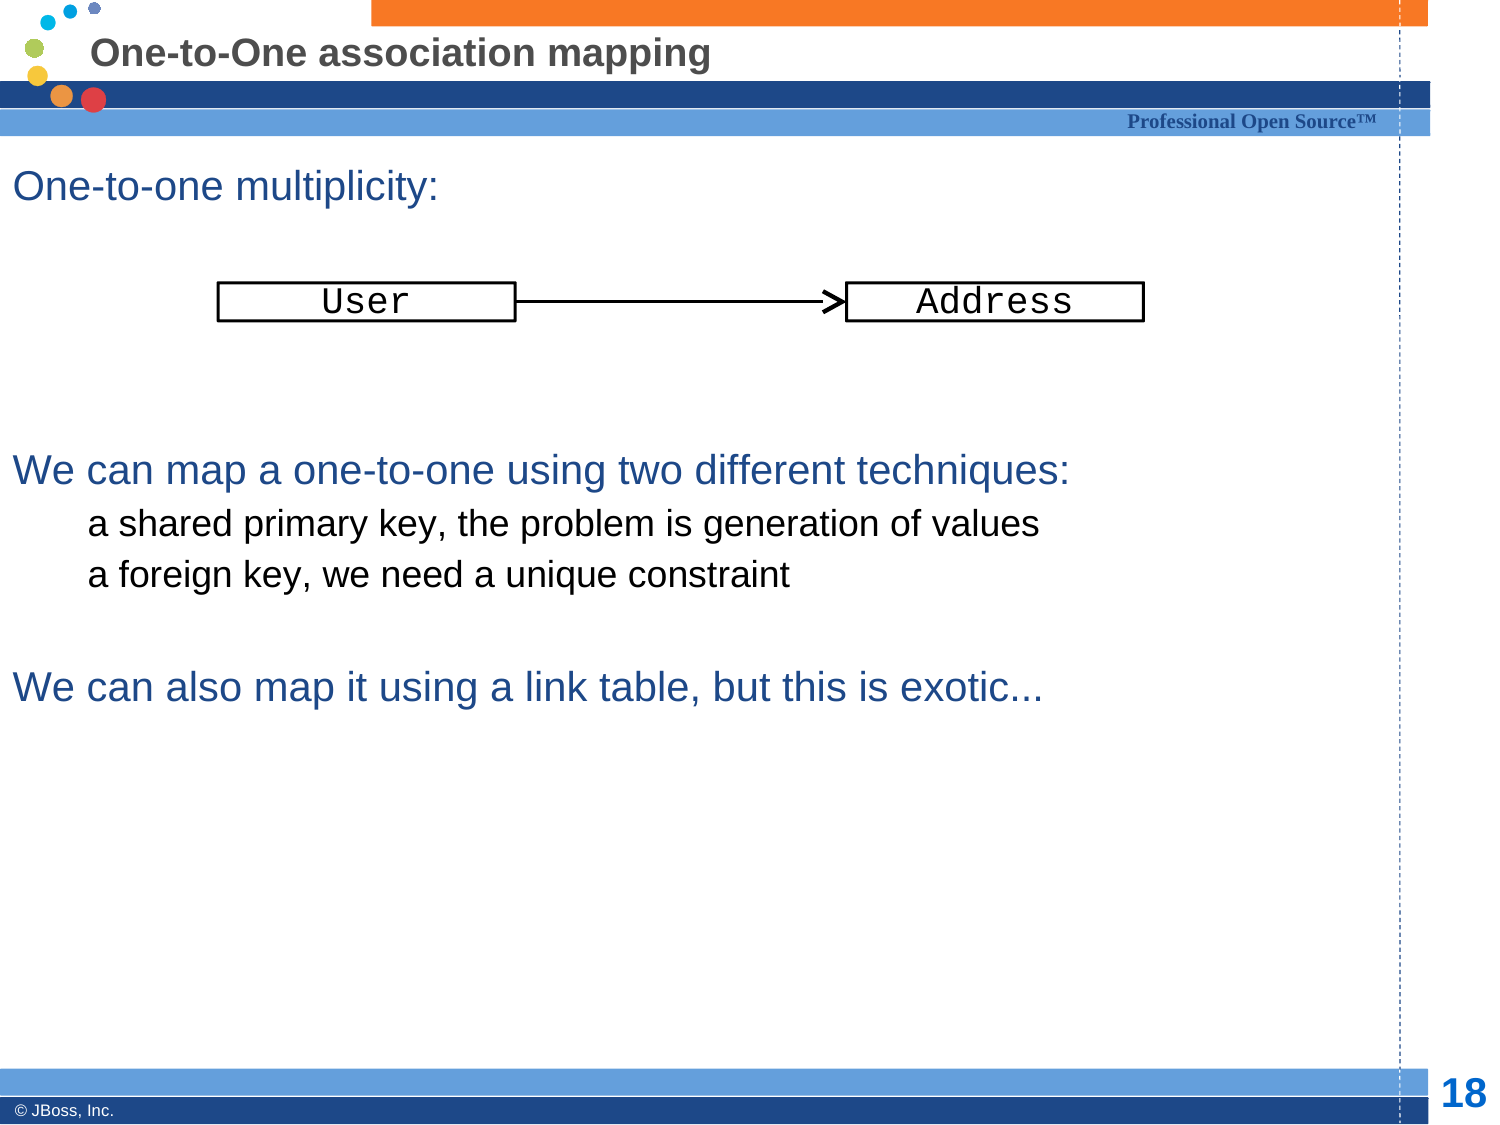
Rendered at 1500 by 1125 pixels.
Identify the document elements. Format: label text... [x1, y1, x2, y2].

text_box Address [846, 282, 1144, 321]
list One-to-one multiplicity: We can map a one-to-one using two different techniques: a shared primary key, the problem is generation of values a foreign key, we need a unique constraint We can also map it using a link table, but this is exotic... [12, 162, 1388, 1063]
title One-to-One association mapping [75, 20, 1351, 84]
text_box User [218, 282, 516, 321]
